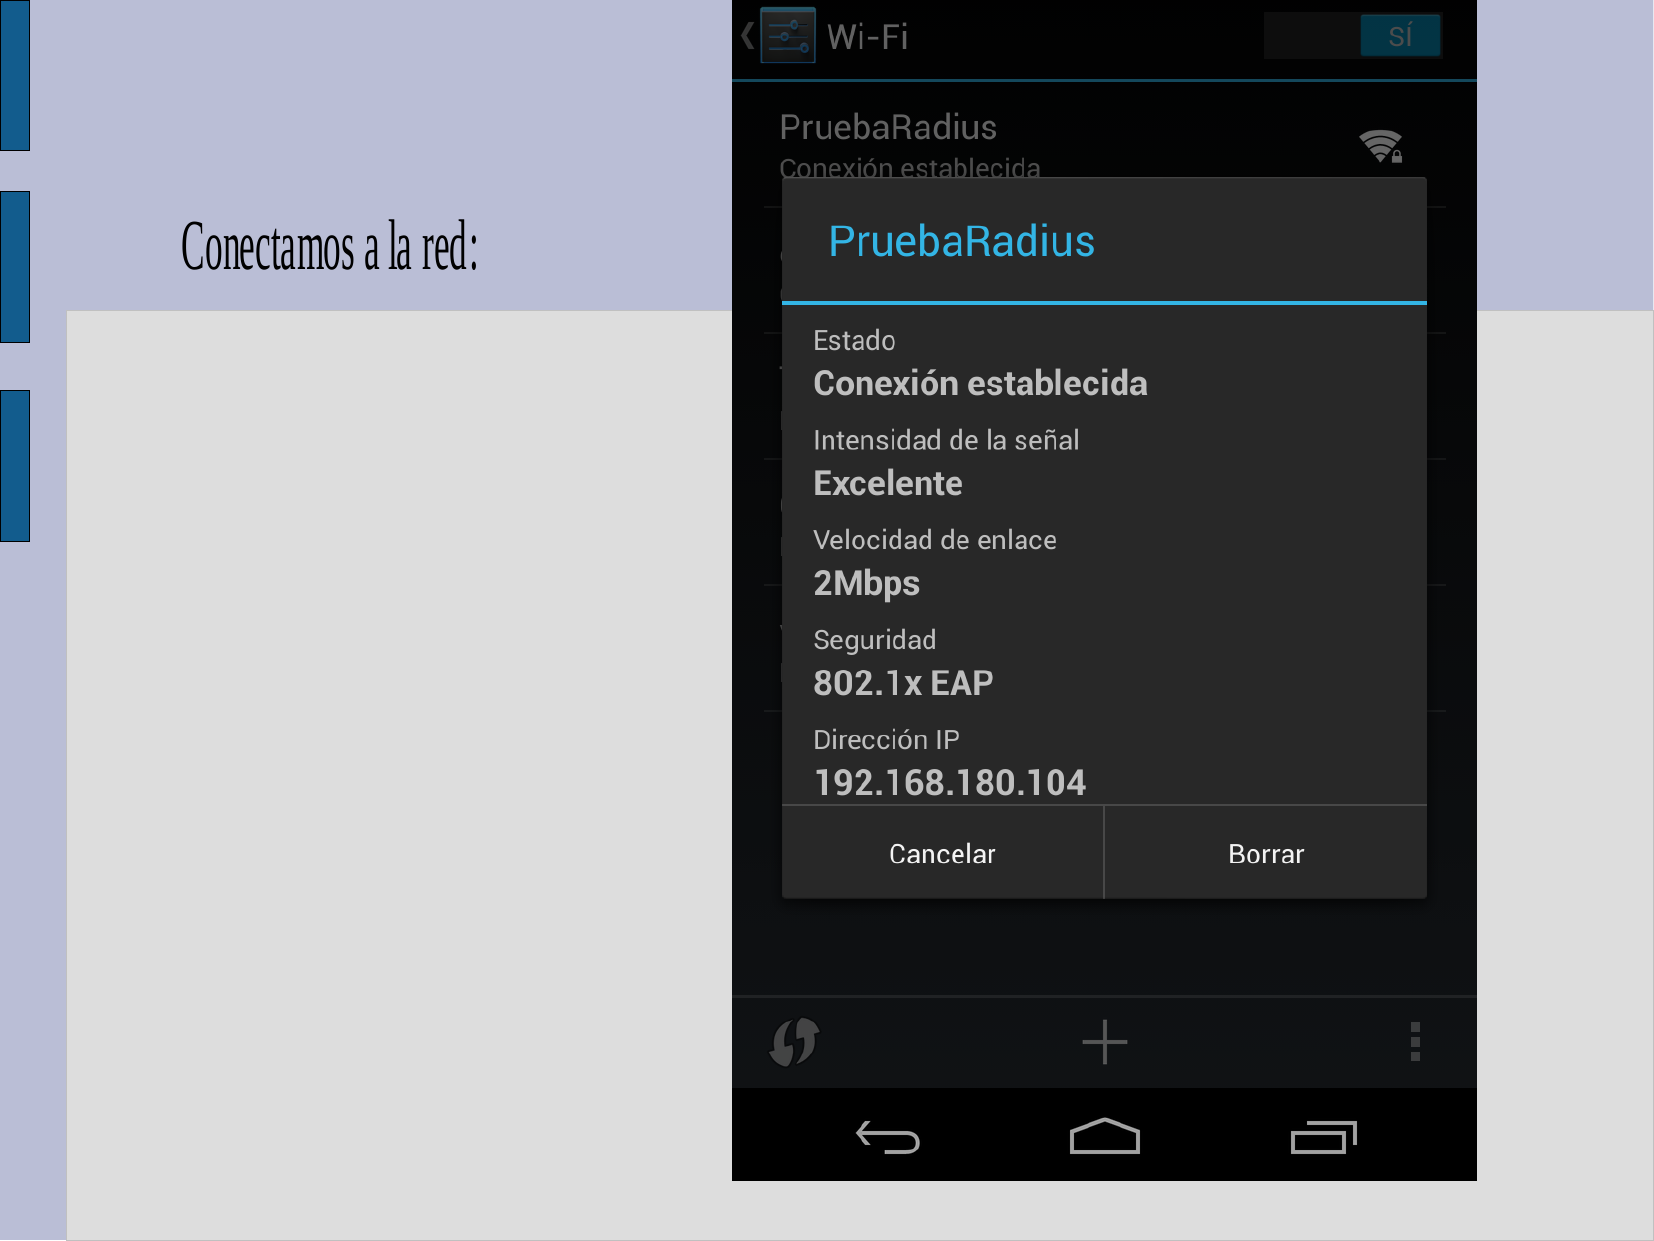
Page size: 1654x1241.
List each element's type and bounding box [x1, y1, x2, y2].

picture [732, 0, 1477, 1182]
chart [179, 202, 732, 709]
chart [1477, 202, 1595, 709]
